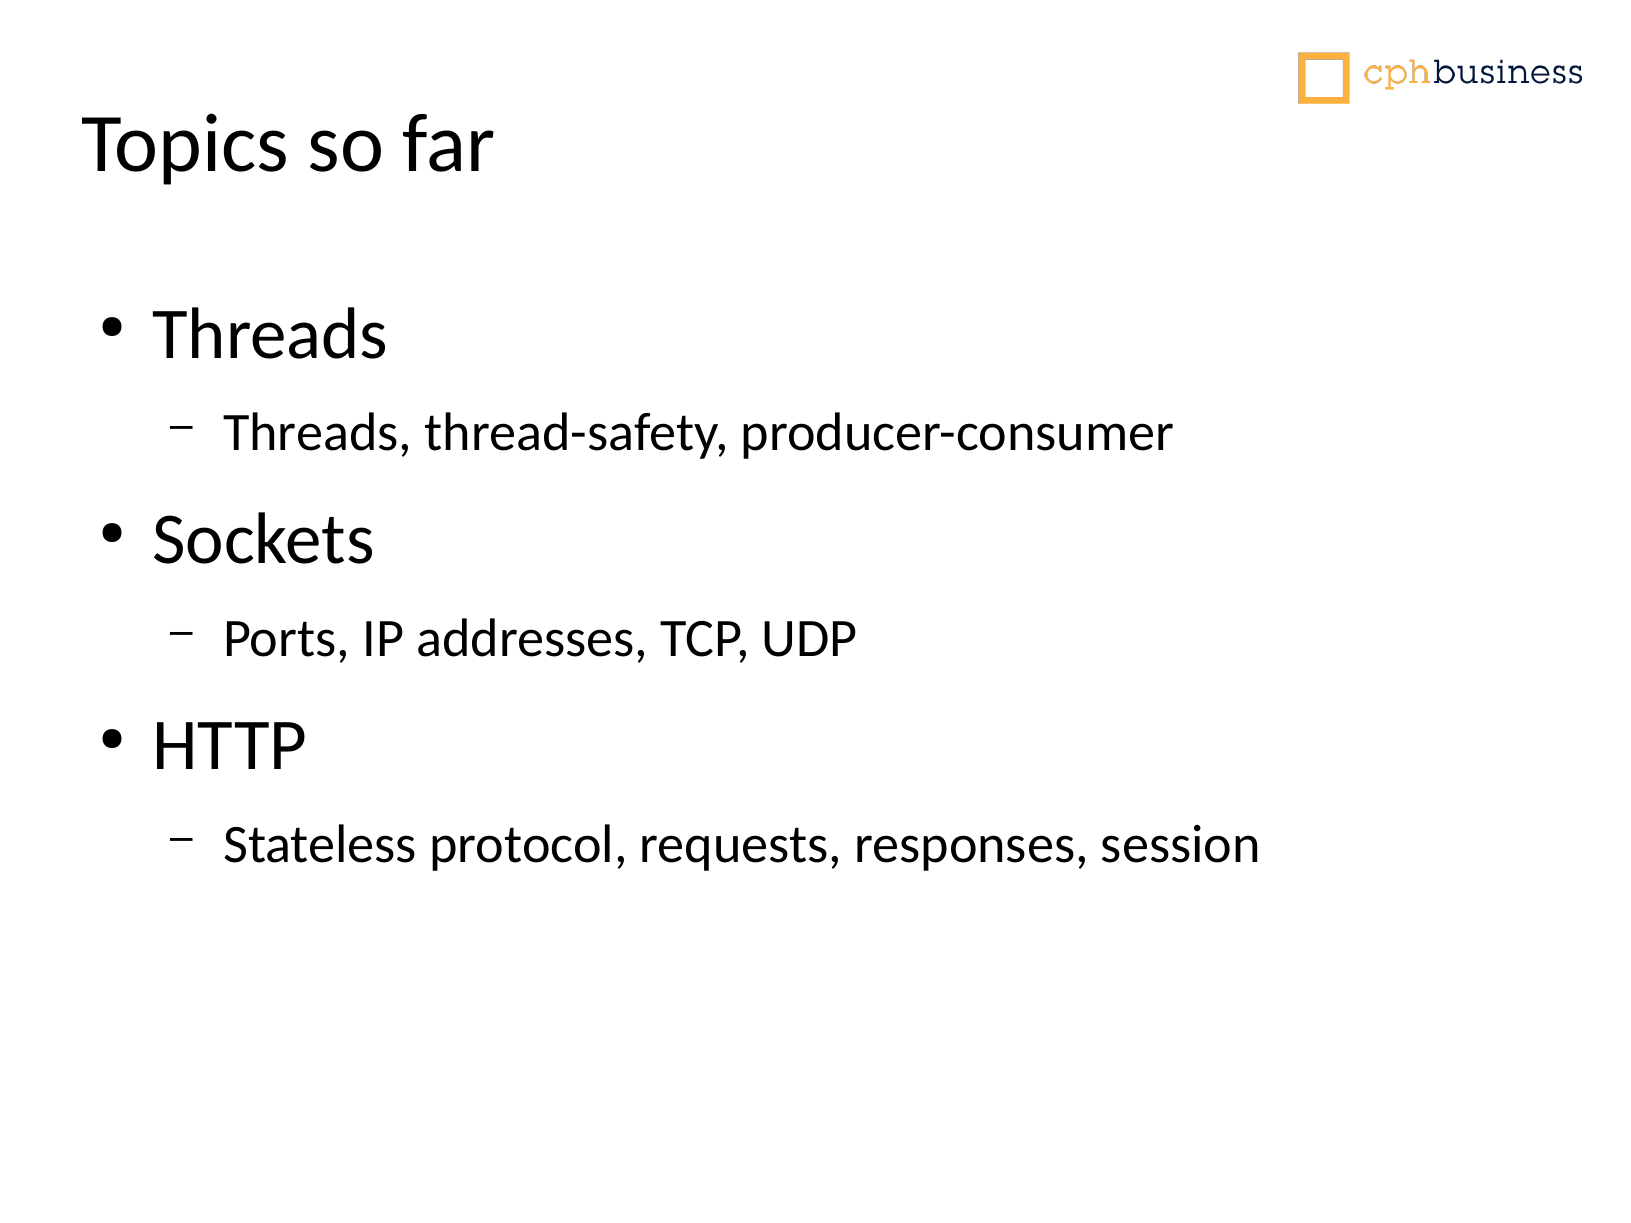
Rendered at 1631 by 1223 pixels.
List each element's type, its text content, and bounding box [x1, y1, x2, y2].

picture [1247, 1, 1631, 155]
list Threads Threads, thread-safety, producer-consumer Sockets Ports, IP addresses, TCP, UDP HTTP Stateless protocol, requests, responses, session [81, 285, 1549, 1092]
title Topics so far [81, 48, 1549, 253]
